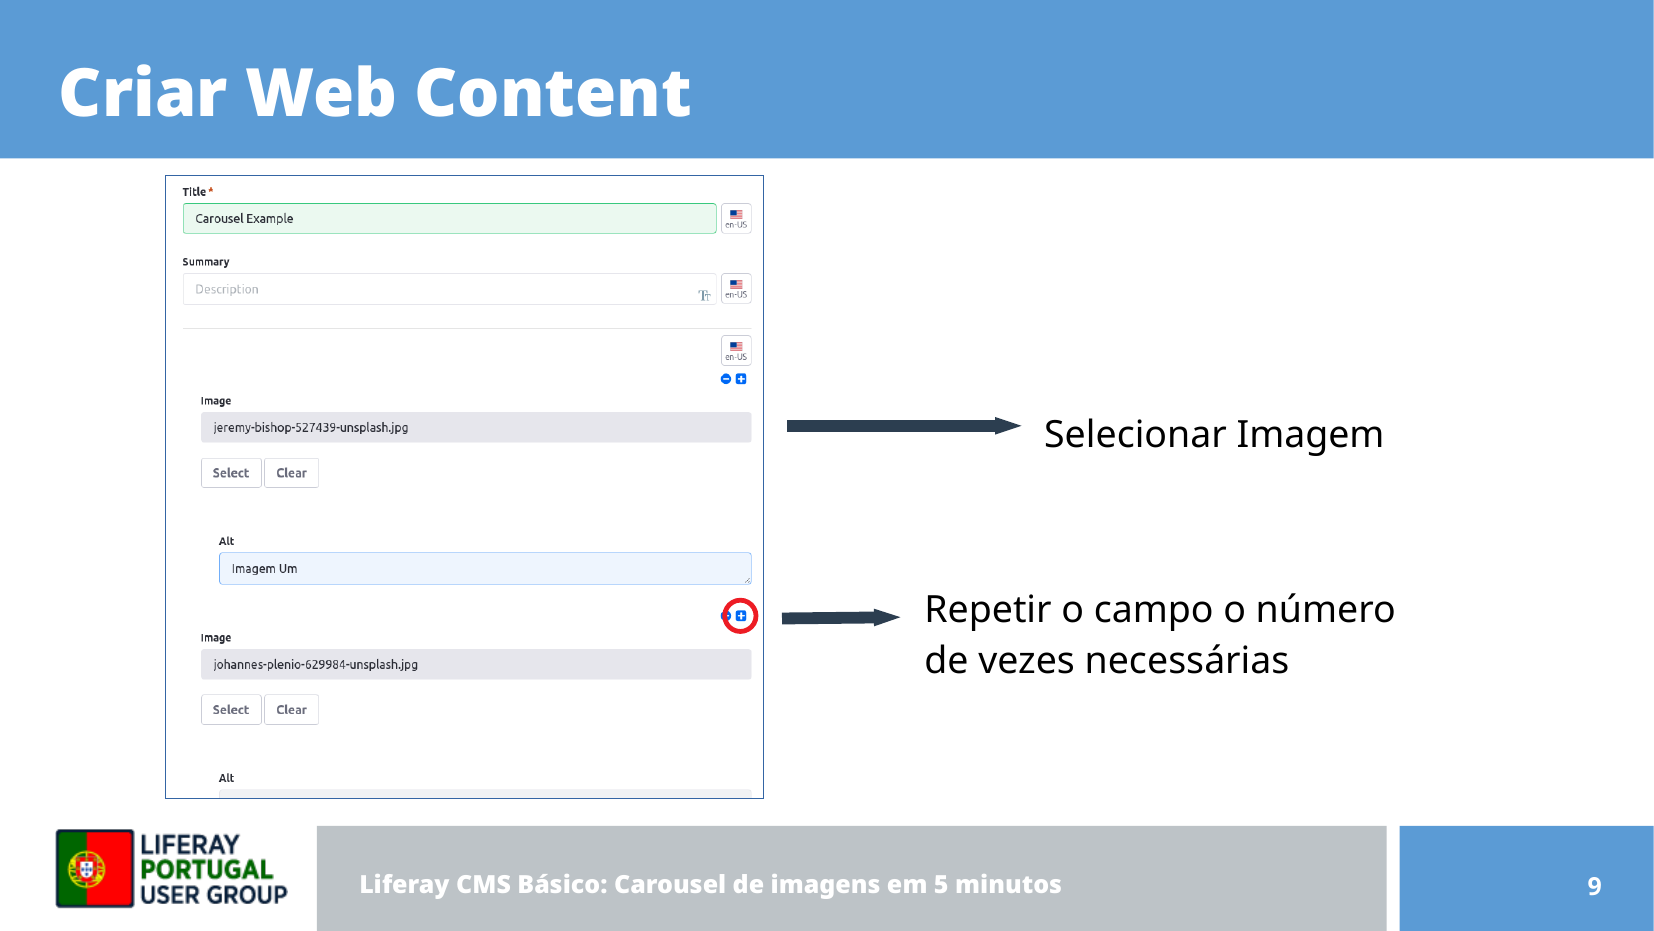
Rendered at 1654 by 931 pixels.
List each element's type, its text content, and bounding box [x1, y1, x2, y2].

title Criar Web Content [59, 29, 1567, 137]
picture [55, 174, 764, 931]
text_box Repetir o campo o número de vezes necessárias [909, 575, 1438, 671]
text_box Selecionar Imagem [1029, 399, 1419, 455]
